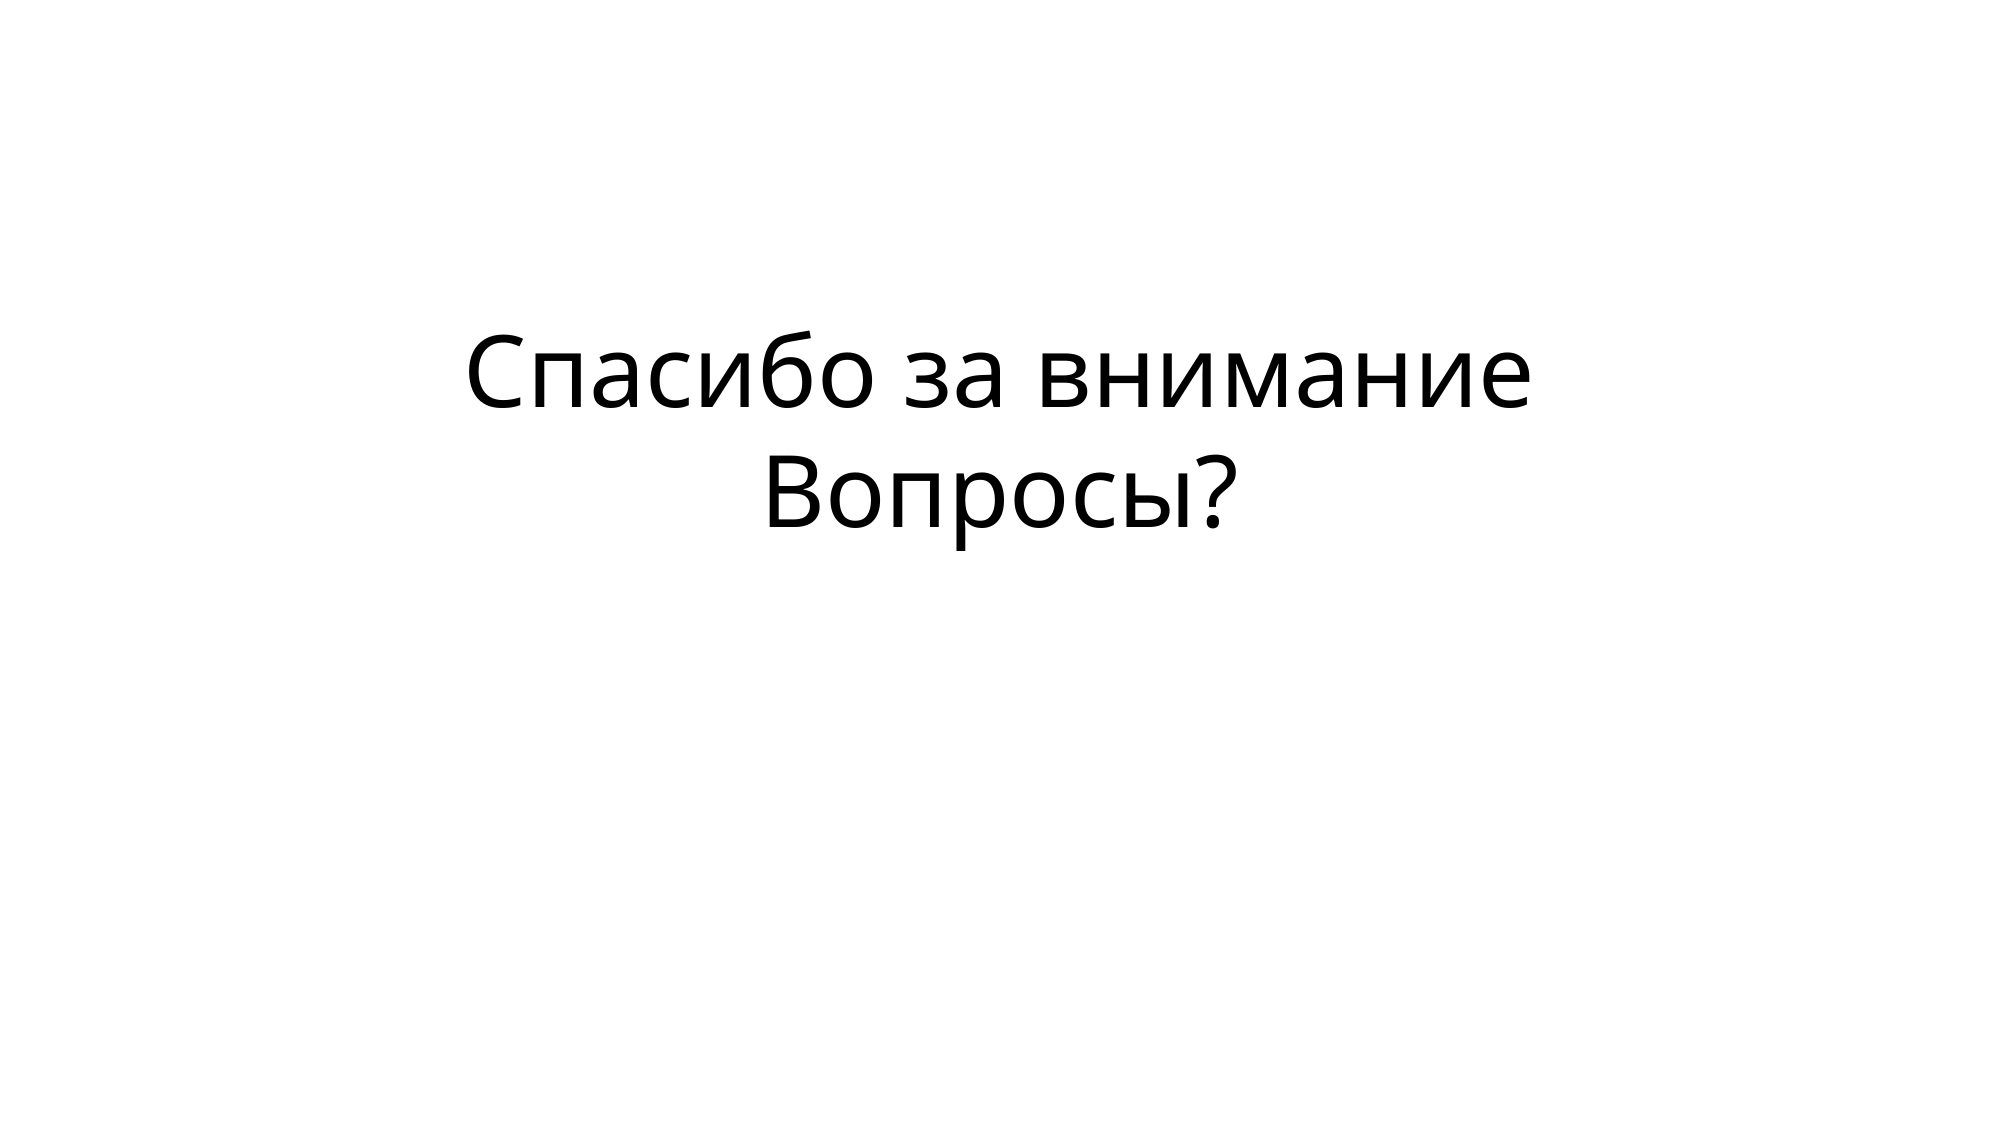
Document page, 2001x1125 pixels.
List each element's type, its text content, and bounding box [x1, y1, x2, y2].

text_box Спасибо за внимание Вопросы? [364, 292, 1636, 739]
